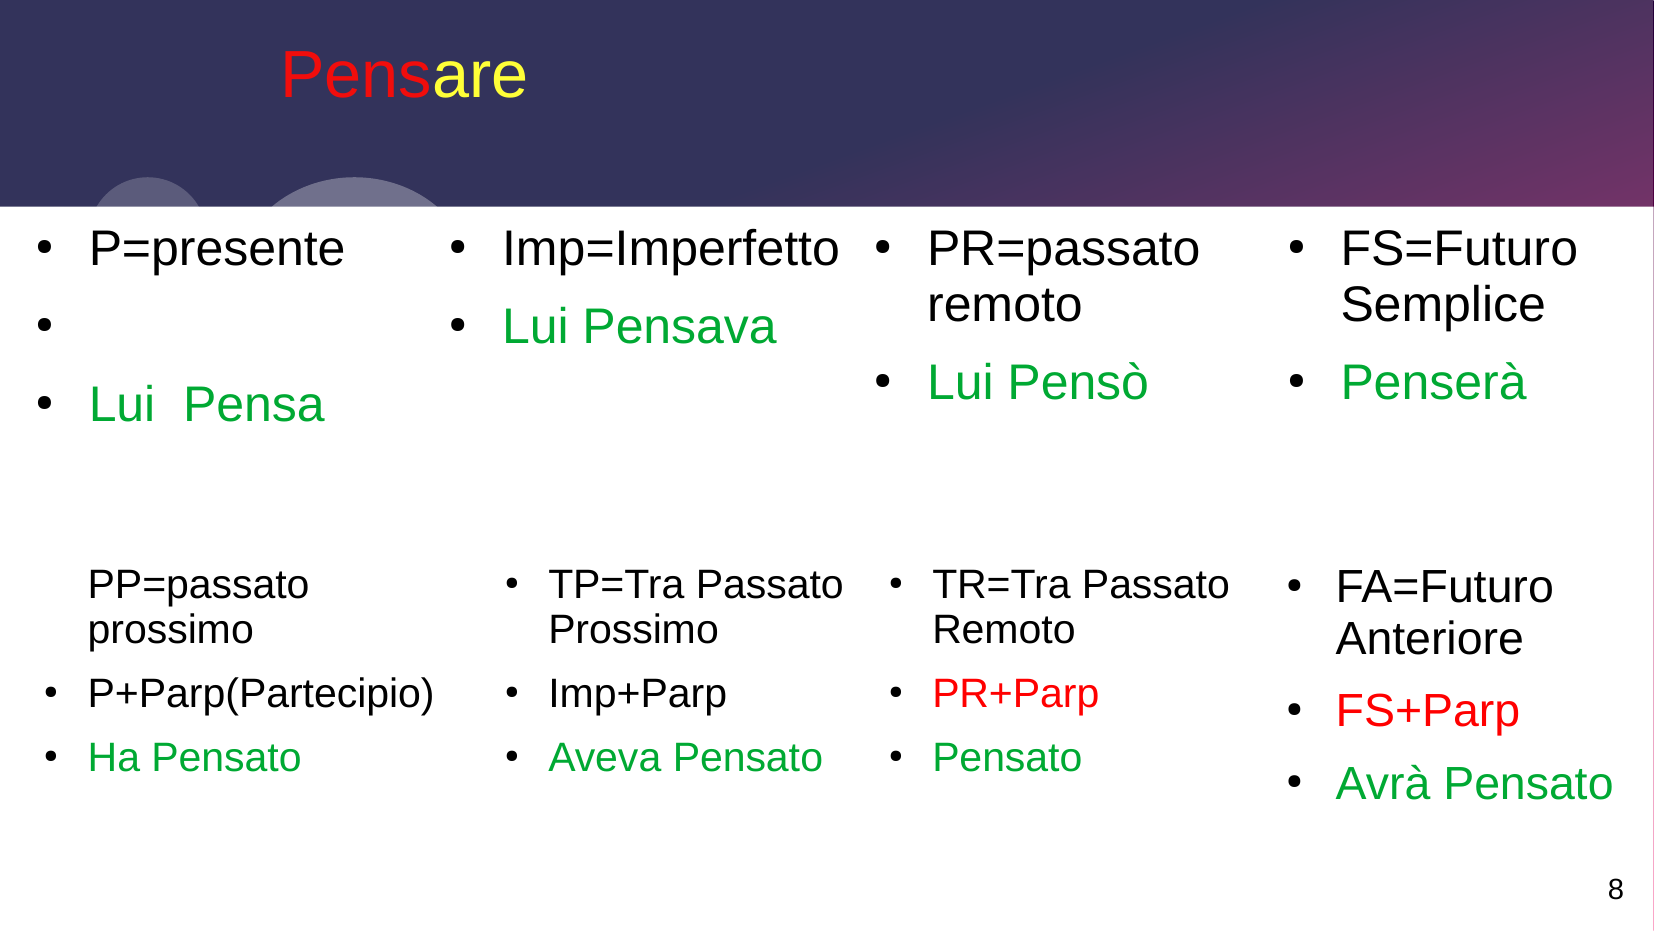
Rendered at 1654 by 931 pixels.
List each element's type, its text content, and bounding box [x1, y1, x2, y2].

text_box Pensare [265, 29, 544, 120]
list TR=Tra Passato Remoto PR+Parp Pensato [874, 561, 1241, 814]
list P=presente Lui Pensa [17, 220, 384, 473]
list PP=passato prossimo P+Parp(Partecipio) Ha Pensato [29, 561, 443, 814]
list TP=Tra Passato Prossimo Imp+Parp Aveva Pensato [490, 561, 857, 814]
list FA=Futuro Anteriore FS+Parp Avrà Pensato [1269, 561, 1636, 814]
list Imp=Imperfetto Lui Pensava [431, 220, 886, 473]
list PR=passato remoto Lui Pensò [886, 220, 1223, 473]
list FS=Futuro Semplice Penserà [1269, 220, 1636, 473]
